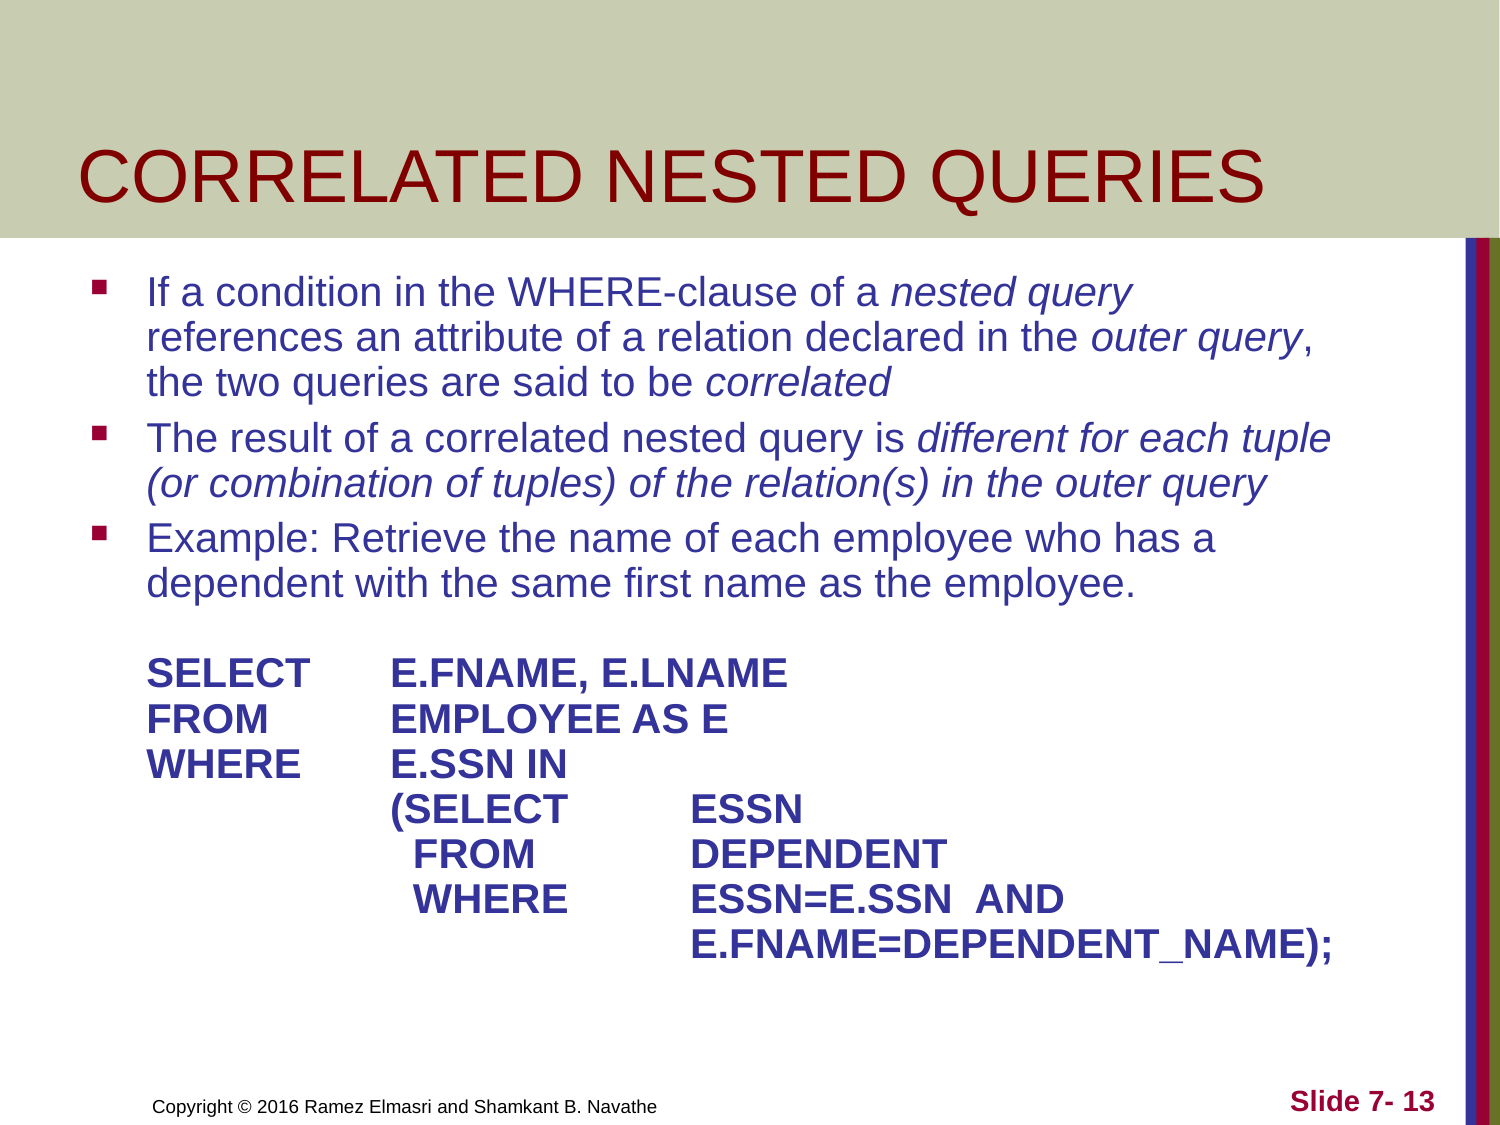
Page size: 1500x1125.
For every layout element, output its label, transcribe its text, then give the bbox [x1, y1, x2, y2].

text_box Slide 7- <number> [1137, 1050, 1450, 1125]
list If a condition in the WHERE-clause of a nested query references an attribute of a relation declared in the outer query, the two queries are said to be correlated The result of a correlated nested query is different for each tuple (or combination of tuples) of the relation(s) in the outer query Example: Retrieve the name of each employee who has a dependent with the same first name as the employee. SELECT E.FNAME, E.LNAME FROM EMPLOYEE AS E WHERE E.SSN IN (SELECT ESSN FROM DEPENDENT WHERE ESSN=E.SSN AND E.FNAME=DEPENDENT_NAME); [75, 263, 1351, 1000]
title CORRELATED NESTED QUERIES [62, 37, 1413, 225]
